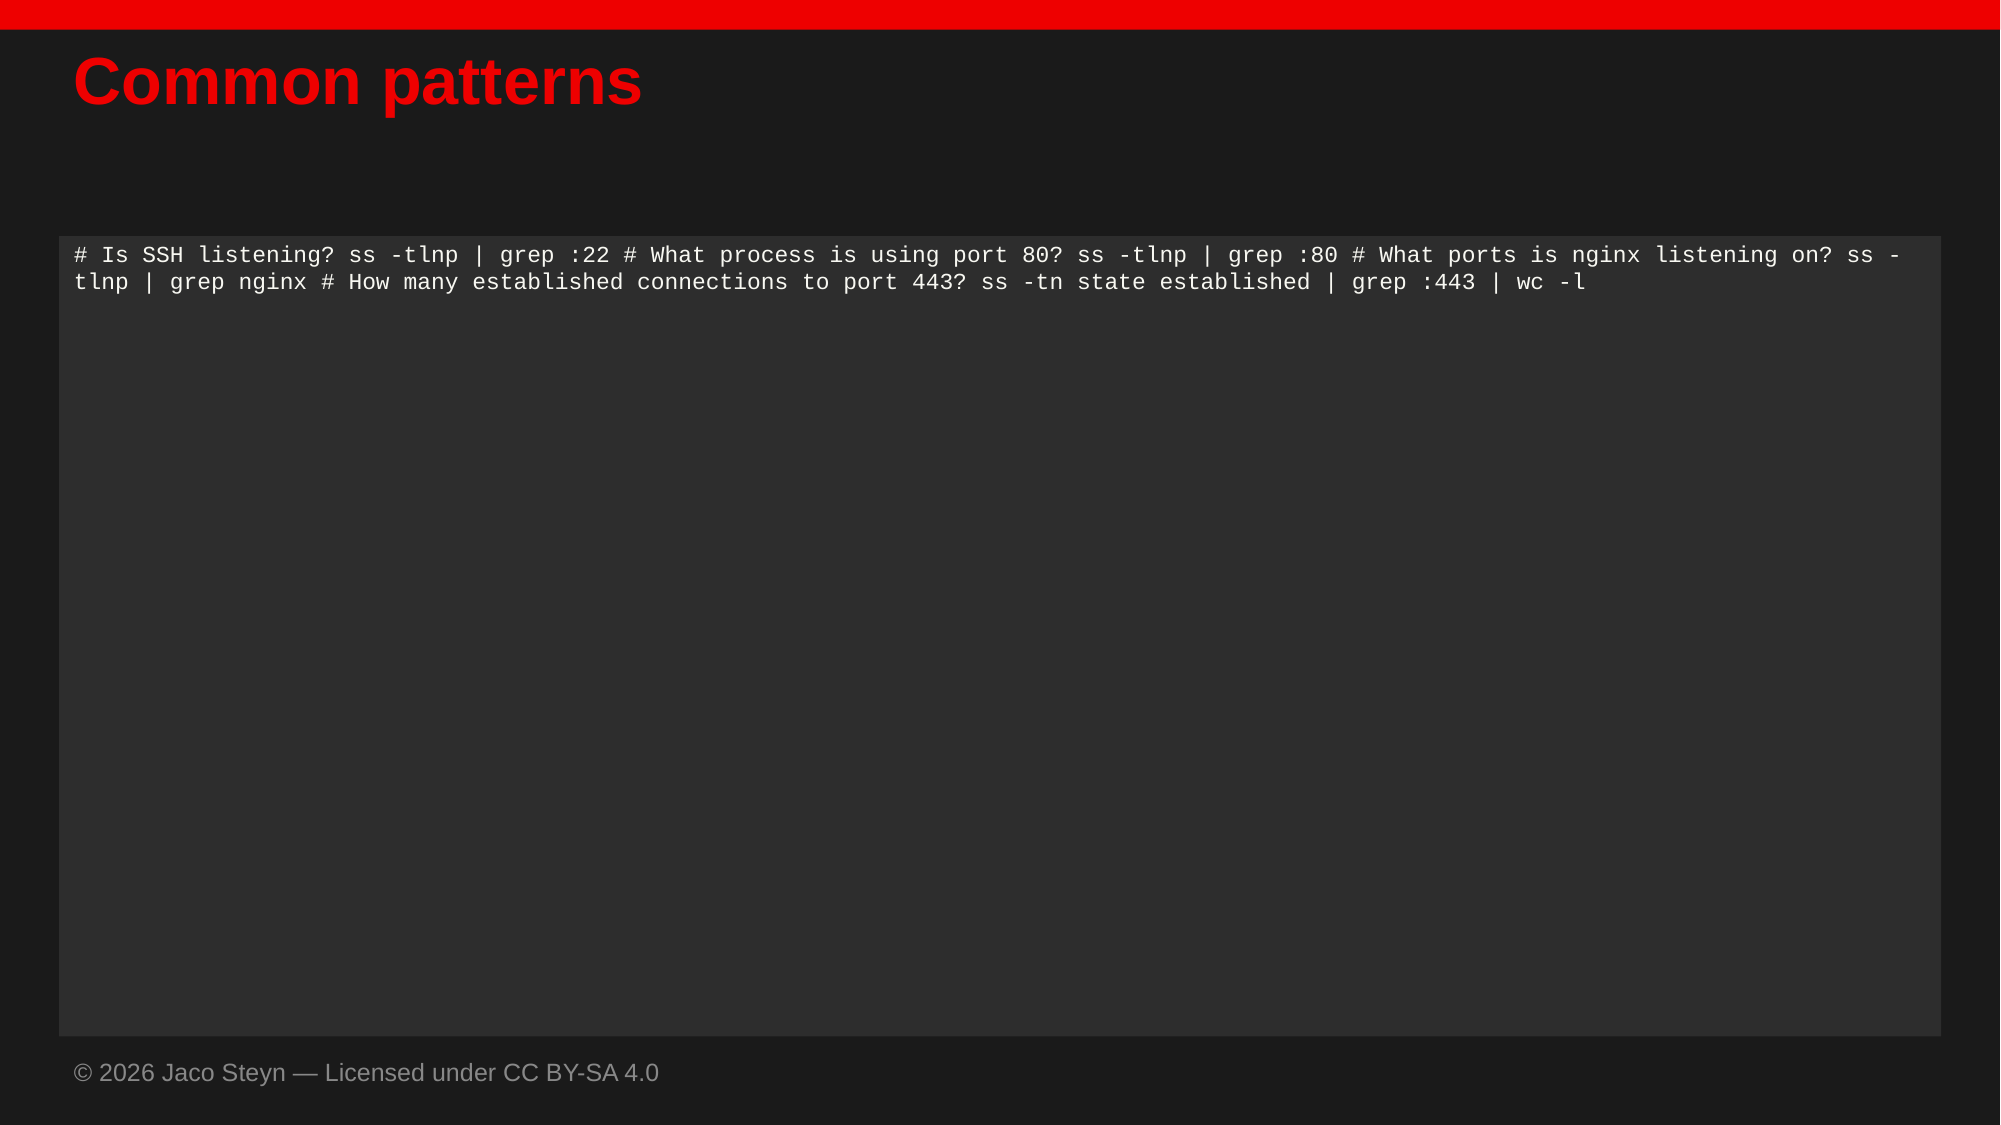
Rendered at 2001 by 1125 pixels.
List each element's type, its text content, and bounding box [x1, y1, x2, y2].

text_box # Is SSH listening? ss -tlnp | grep :22 # What process is using port 80? ss -tlnp | grep :80 # What ports is nginx listening on? ss -tlnp | grep nginx # How many established connections to port 443? ss -tn state established | grep :443 | wc -l [59, 236, 1942, 1037]
text_box [0, 0, 2001, 30]
text_box © 2026 Jaco Steyn — Licensed under CC BY-SA 4.0 [59, 1051, 1942, 1093]
text_box Common patterns [59, 36, 1942, 208]
